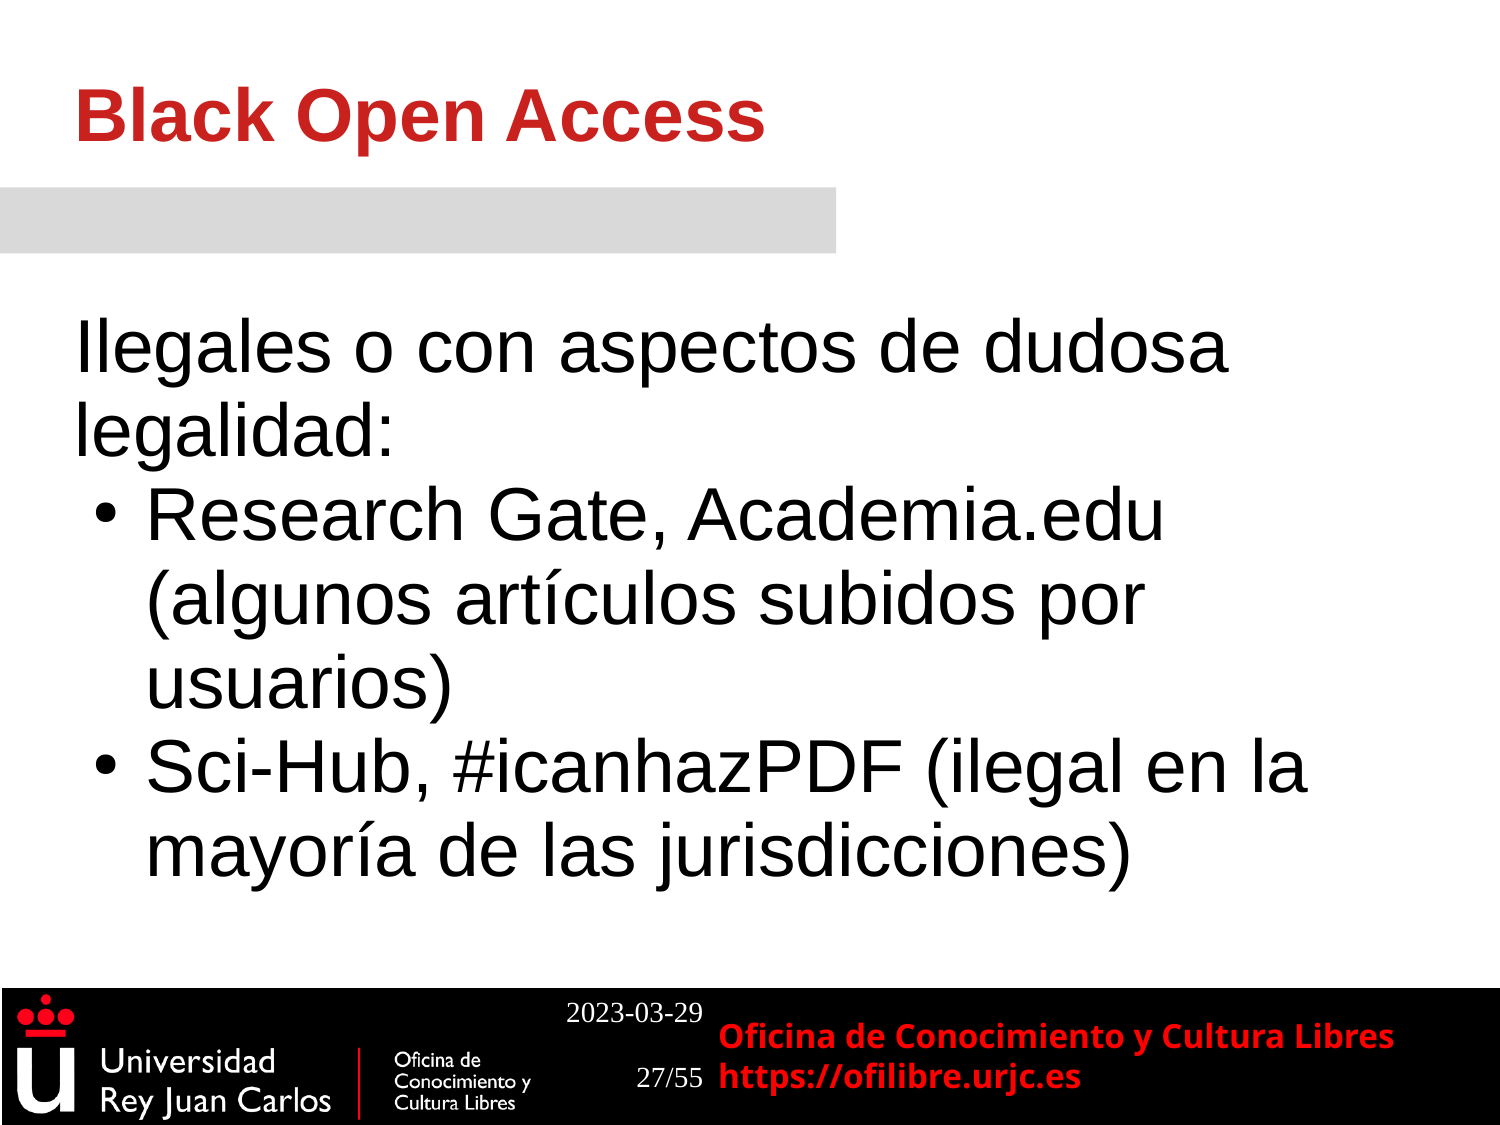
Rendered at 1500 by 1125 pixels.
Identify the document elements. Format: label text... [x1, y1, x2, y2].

title [75, 7, 1425, 196]
text_box Black Open Access [60, 66, 991, 249]
text_box Ilegales o con aspectos de dudosa legalidad: Research Gate, Academia.edu (algunos artículos subidos por usuarios) Sci-Hub, #icanhazPDF (ilegal en la mayoría de las jurisdicciones) [60, 297, 1463, 901]
picture [17, 994, 531, 1120]
